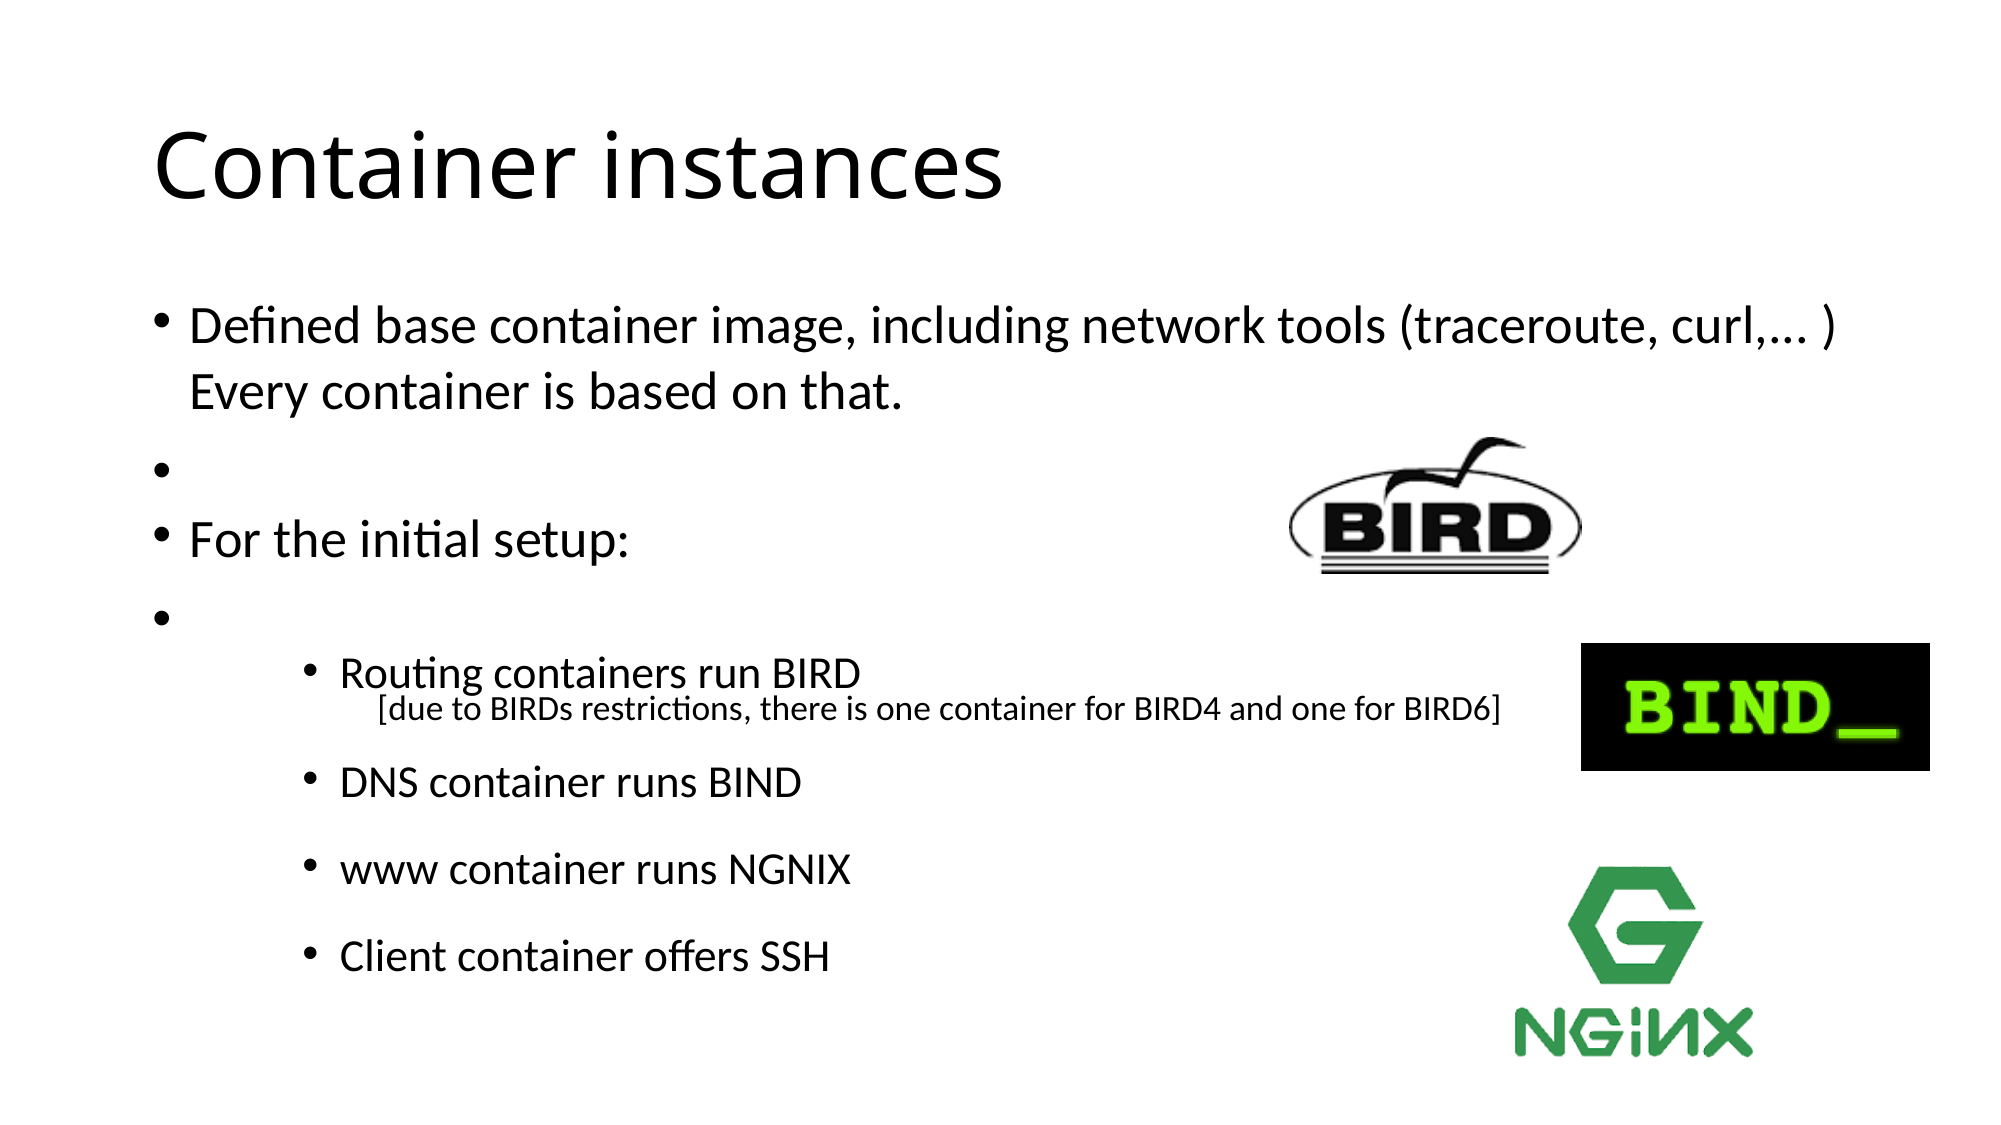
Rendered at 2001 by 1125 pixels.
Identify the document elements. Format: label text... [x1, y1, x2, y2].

picture [1581, 643, 1930, 771]
title Container instances [137, 59, 1863, 278]
picture [1289, 437, 1582, 574]
picture [1512, 840, 1756, 1084]
list Defined base container image, including network tools (traceroute, curl,... ) Every container is based on that. For the initial setup: Routing containers run BIRD [due to BIRDs restrictions, there is one container for BIRD4 and one for BIRD6] DNS container runs BIND www container runs NGNIX Client container offers SSH [137, 299, 1863, 1014]
